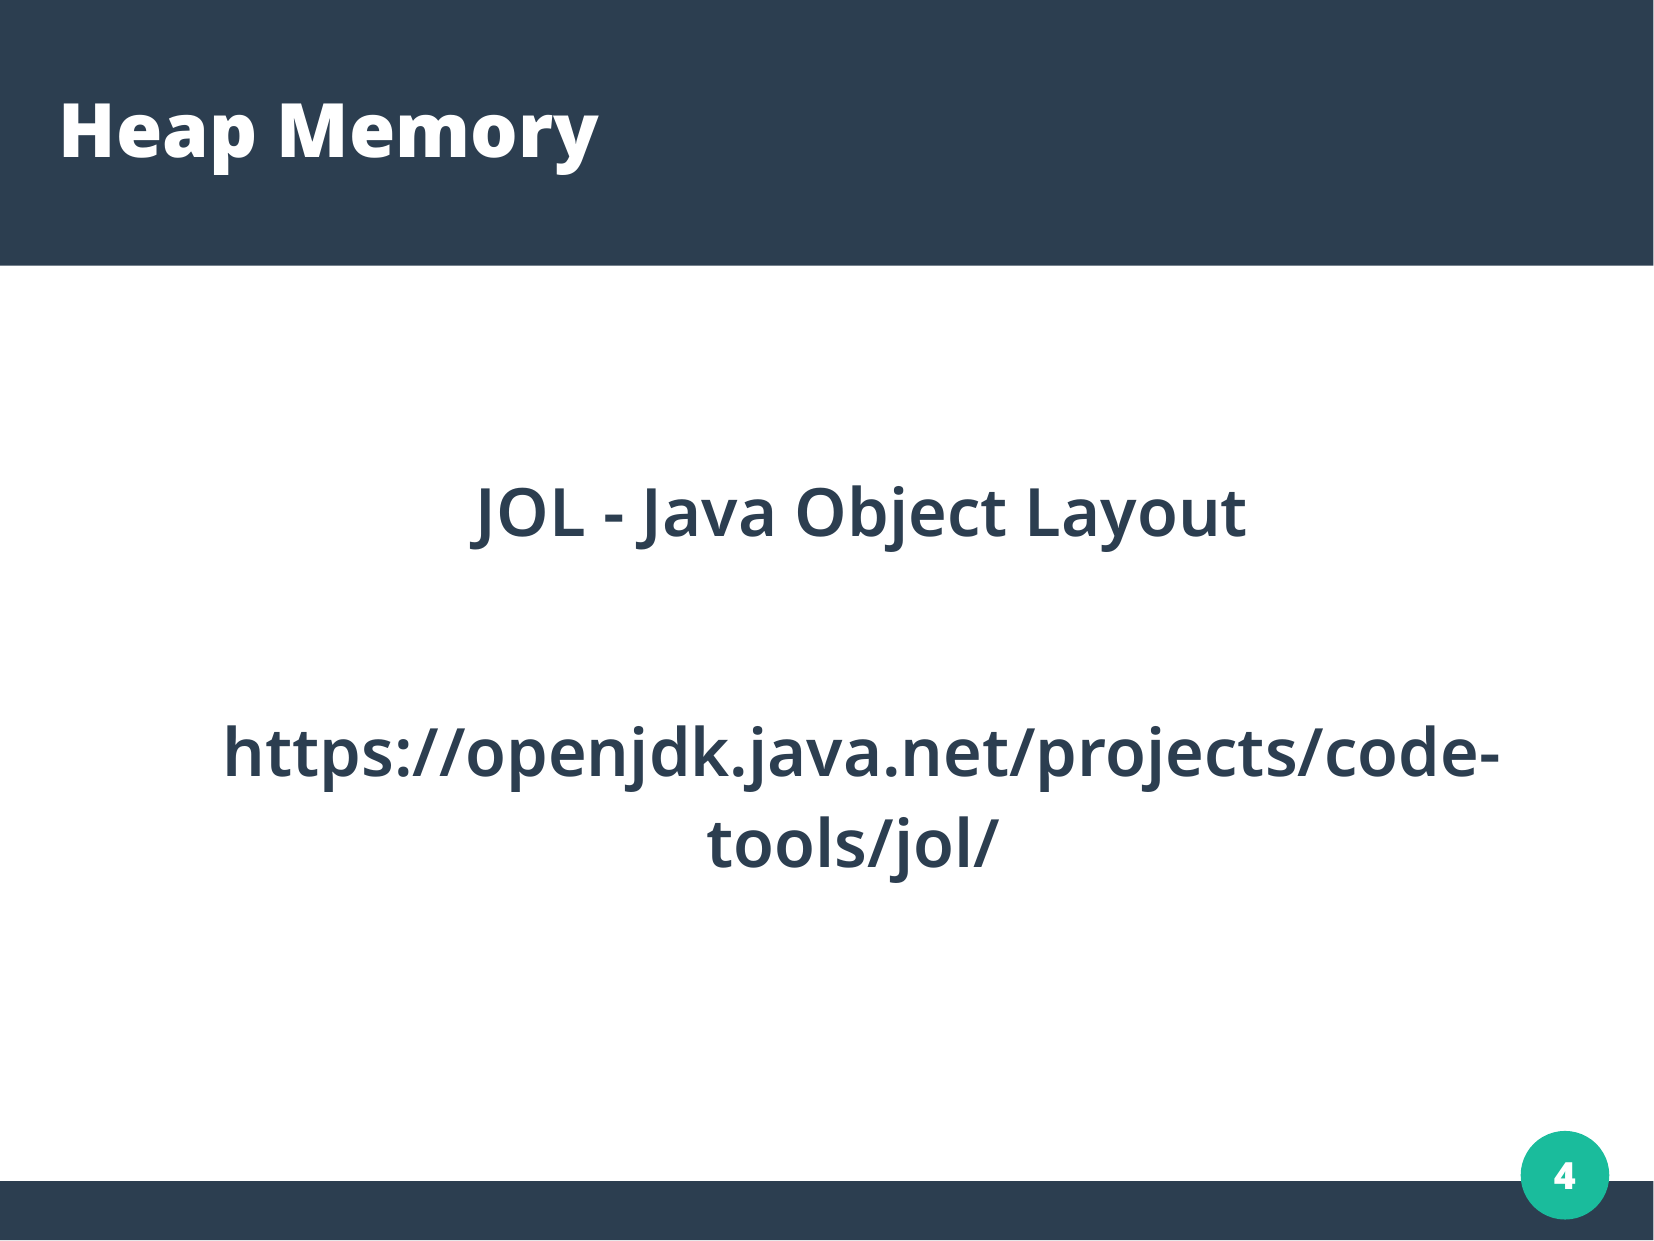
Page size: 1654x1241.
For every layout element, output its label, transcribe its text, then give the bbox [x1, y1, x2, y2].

list JOL - Java Object Layout https://openjdk.java.net/projects/code-tools/jol/ [59, 465, 1595, 1152]
title Heap Memory [59, 49, 1595, 207]
